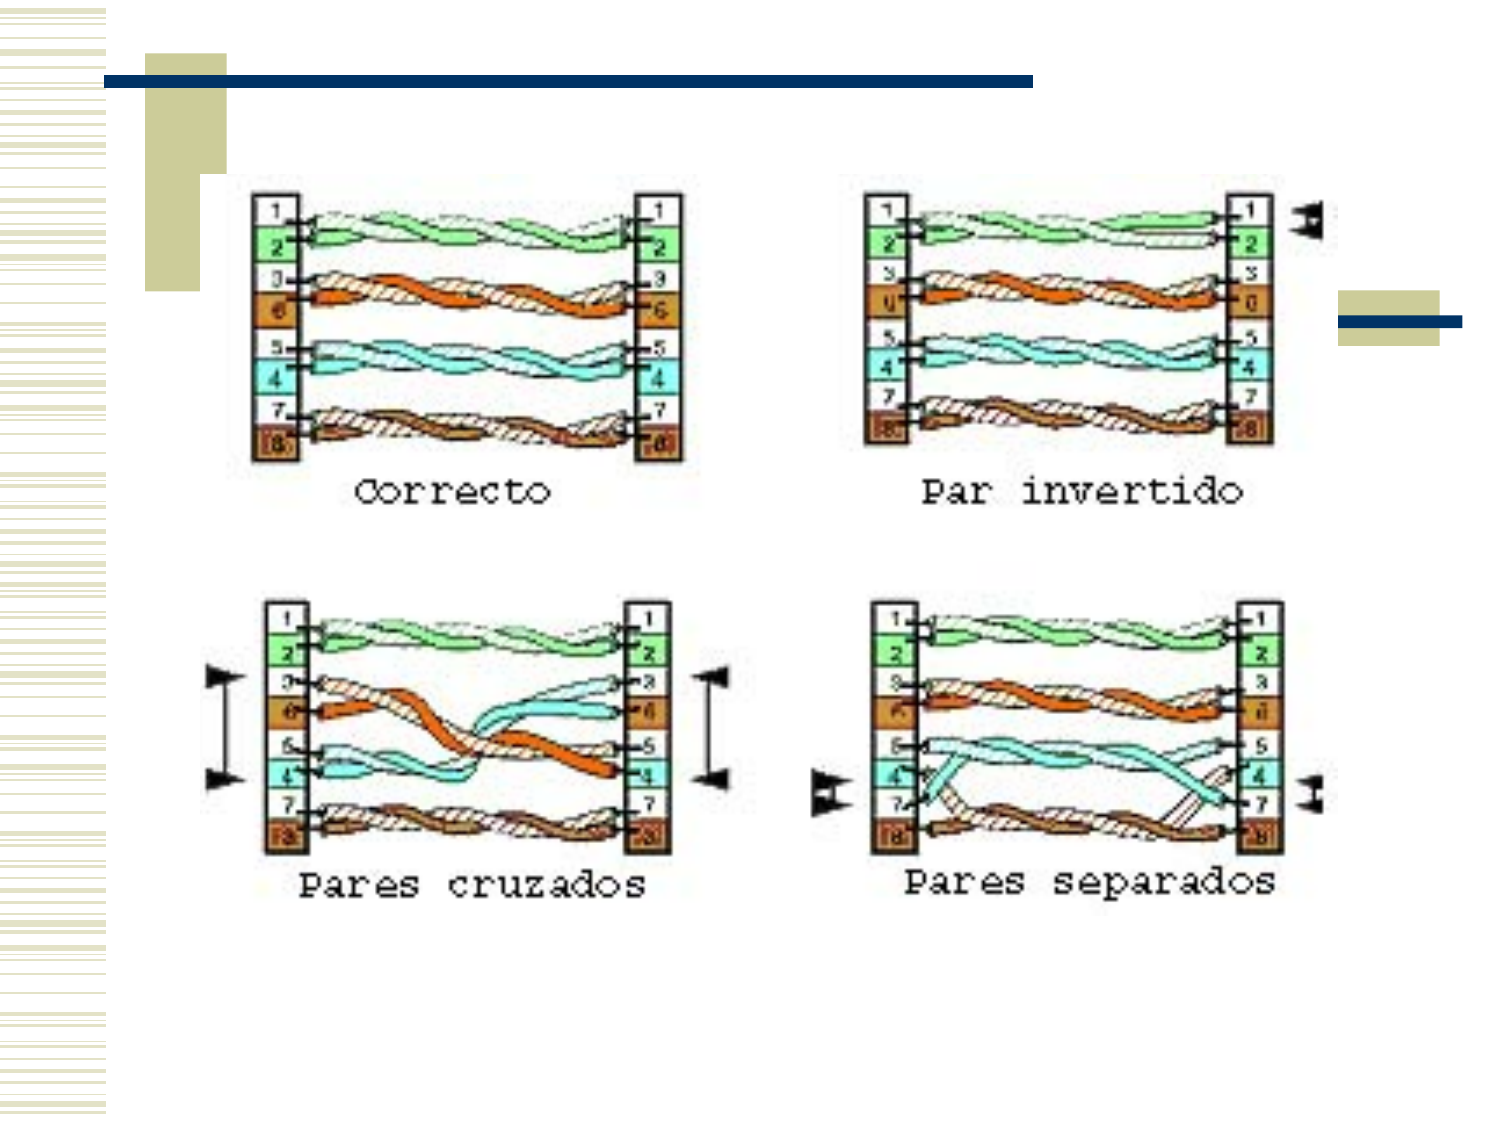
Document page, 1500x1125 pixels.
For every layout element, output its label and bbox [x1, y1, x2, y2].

picture [200, 174, 1338, 916]
